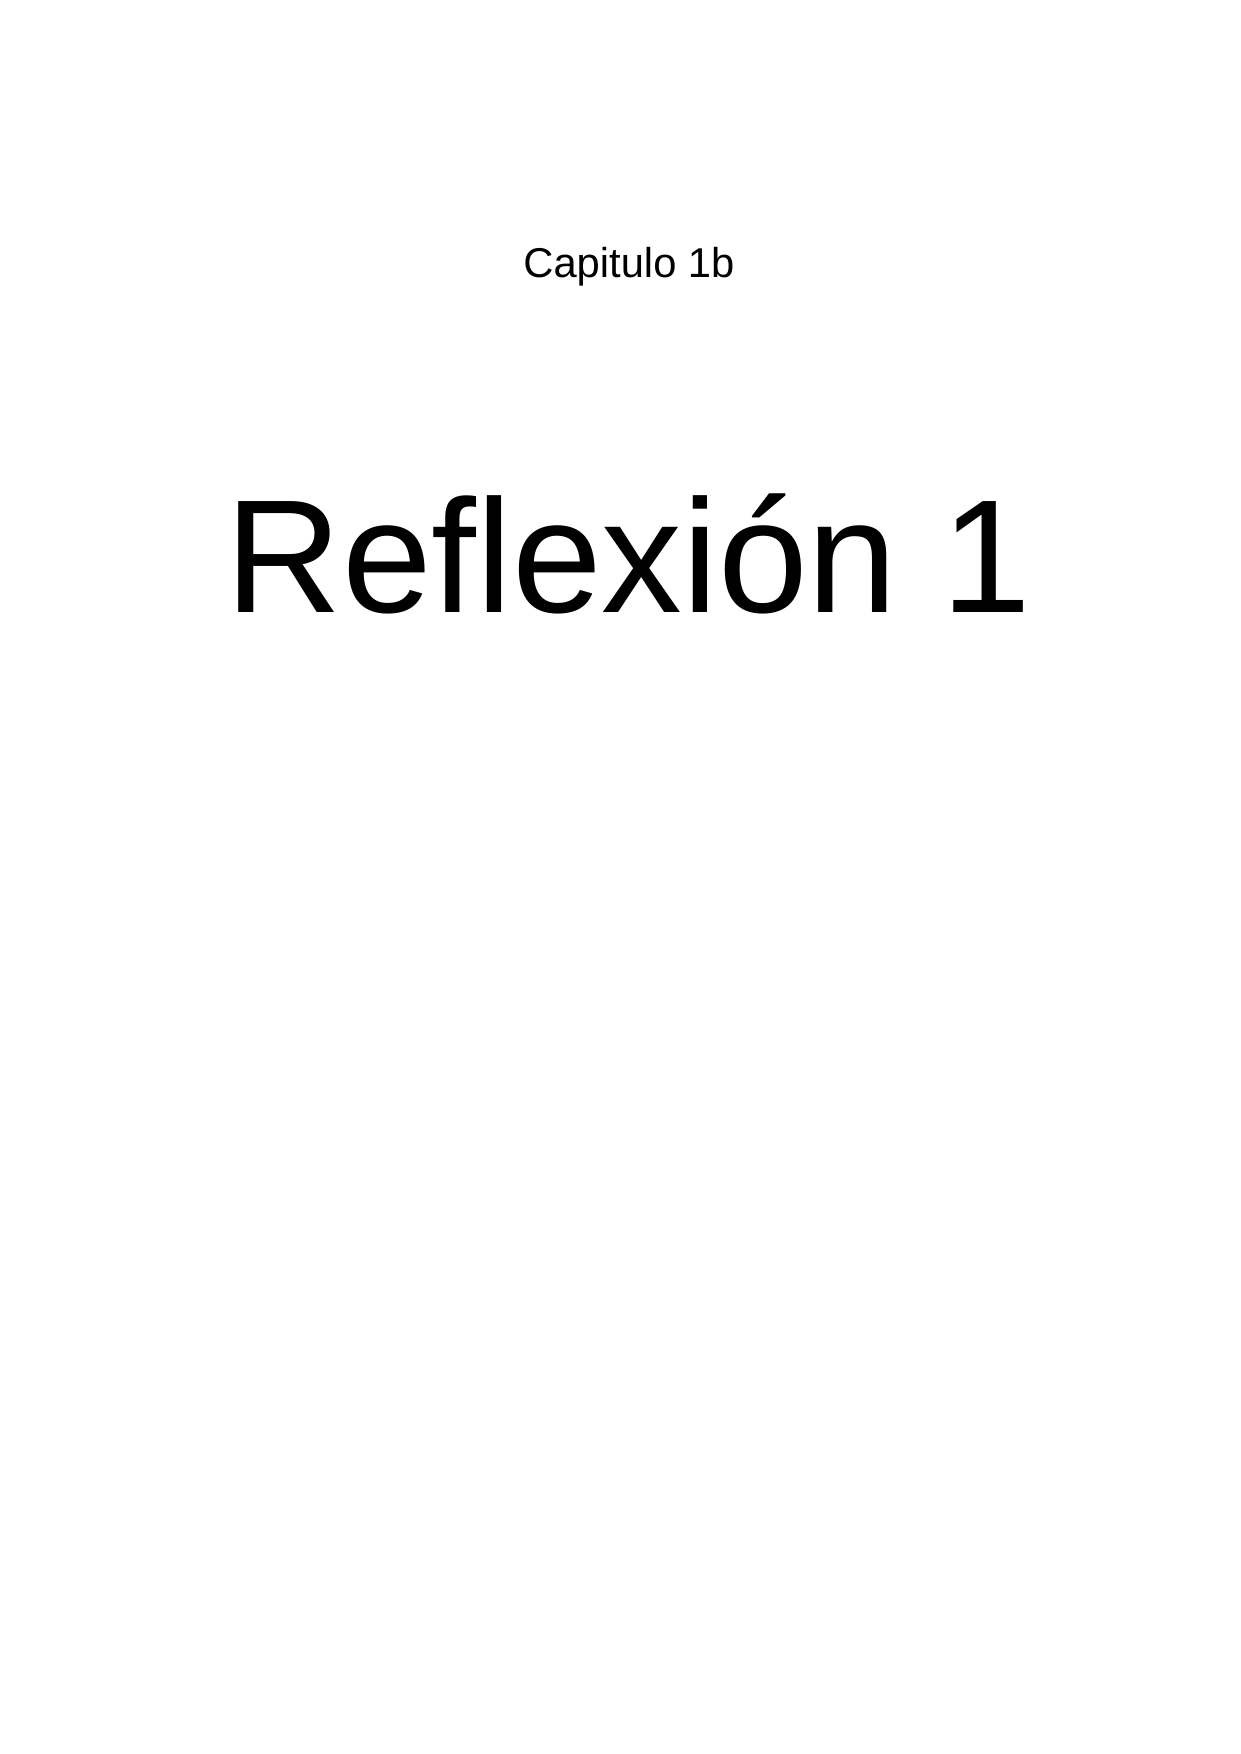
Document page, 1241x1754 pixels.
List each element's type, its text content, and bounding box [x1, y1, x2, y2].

title Capitulo 1b Reflexión 1 [124, 239, 1134, 647]
